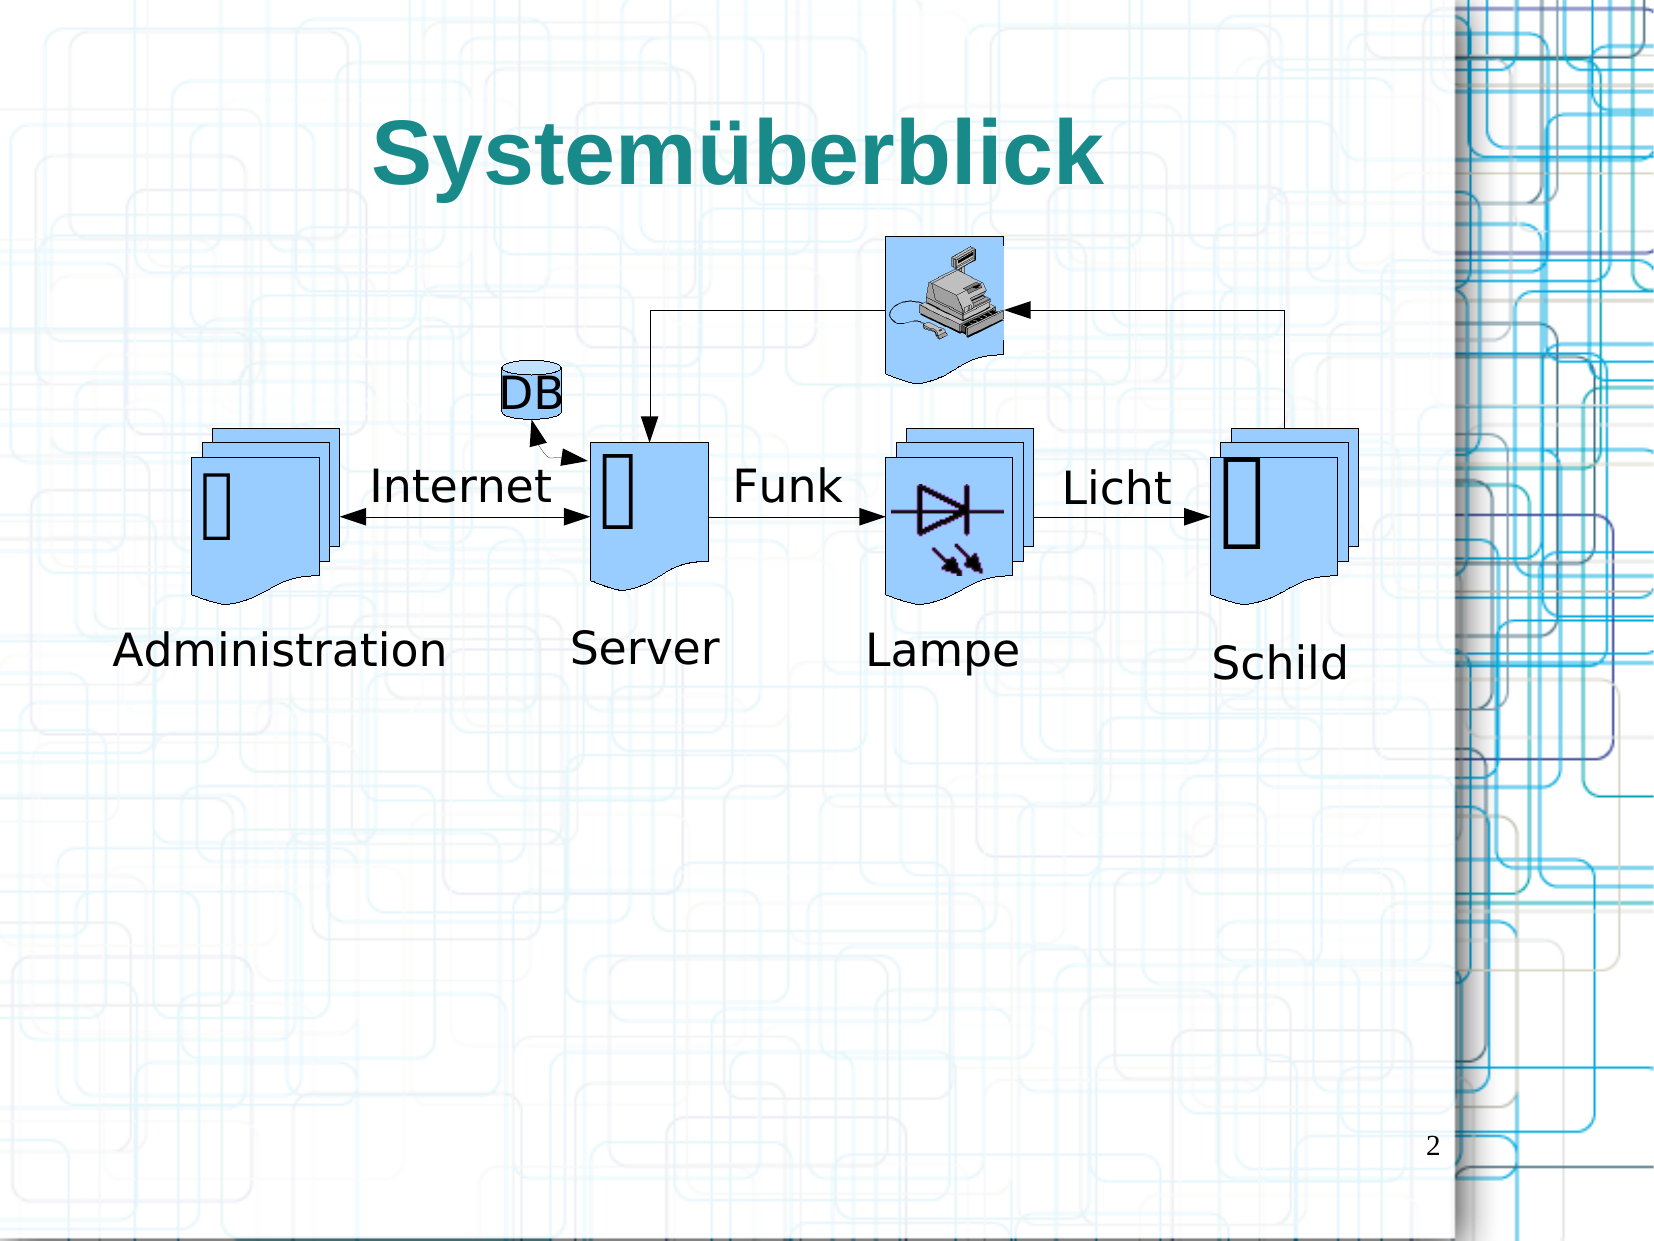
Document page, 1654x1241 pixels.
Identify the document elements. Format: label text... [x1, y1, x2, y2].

text_box [885, 428, 1034, 605]
text_box Lampe [856, 622, 1030, 680]
text_box Licht [1052, 459, 1182, 517]
text_box Administration [103, 622, 457, 680]
title Systemüberblick [59, 51, 1418, 255]
text_box DB [501, 368, 562, 420]
text_box  [1210, 428, 1359, 605]
text_box [885, 236, 1004, 384]
text_box  [590, 442, 709, 591]
text_box : [191, 428, 340, 605]
text_box Server [561, 620, 729, 677]
text_box Schild [1202, 634, 1359, 692]
text_box Internet [360, 457, 562, 515]
picture [0, 0, 1654, 1241]
text_box Funk [723, 457, 852, 515]
